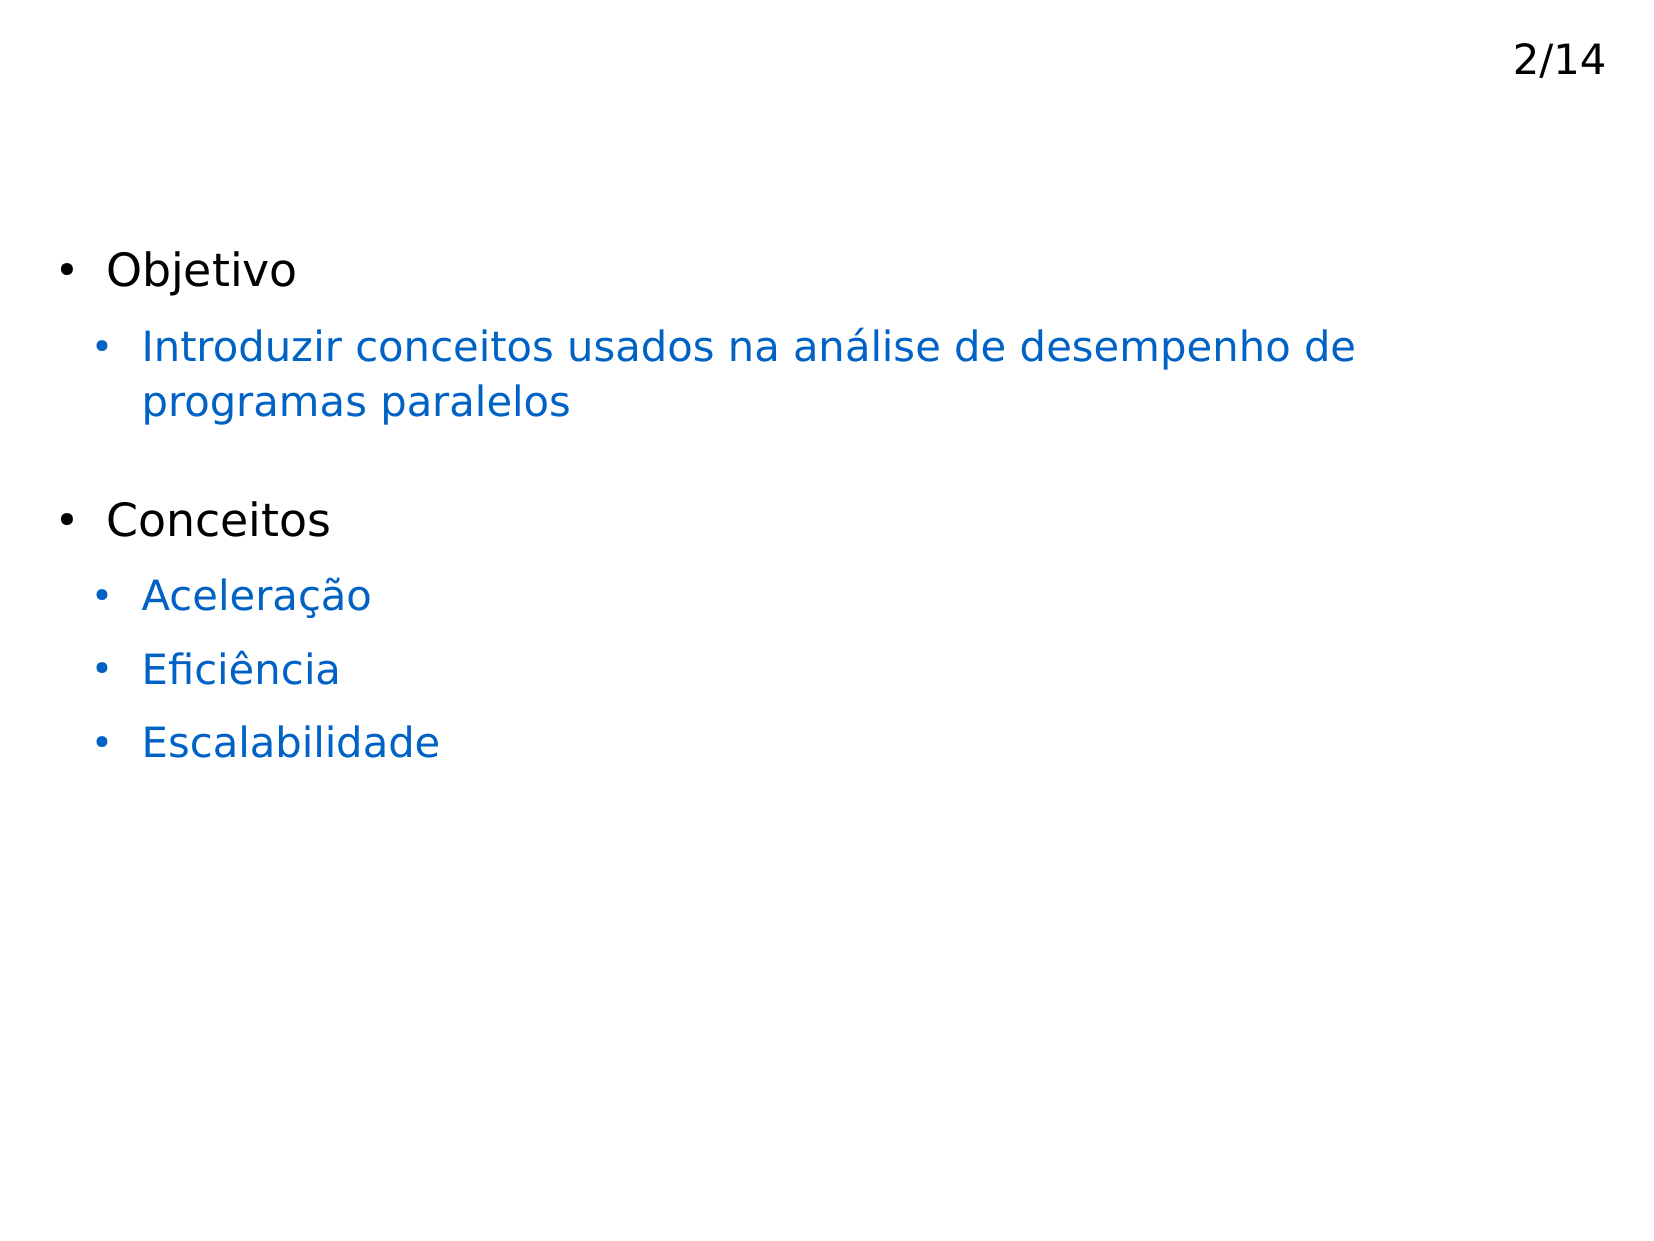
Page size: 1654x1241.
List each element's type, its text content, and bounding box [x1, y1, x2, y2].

list Objetivo Introduzir conceitos usados na análise de desempenho de programas paralelos Conceitos Aceleração Eficiência Escalabilidade [59, 236, 1595, 1211]
